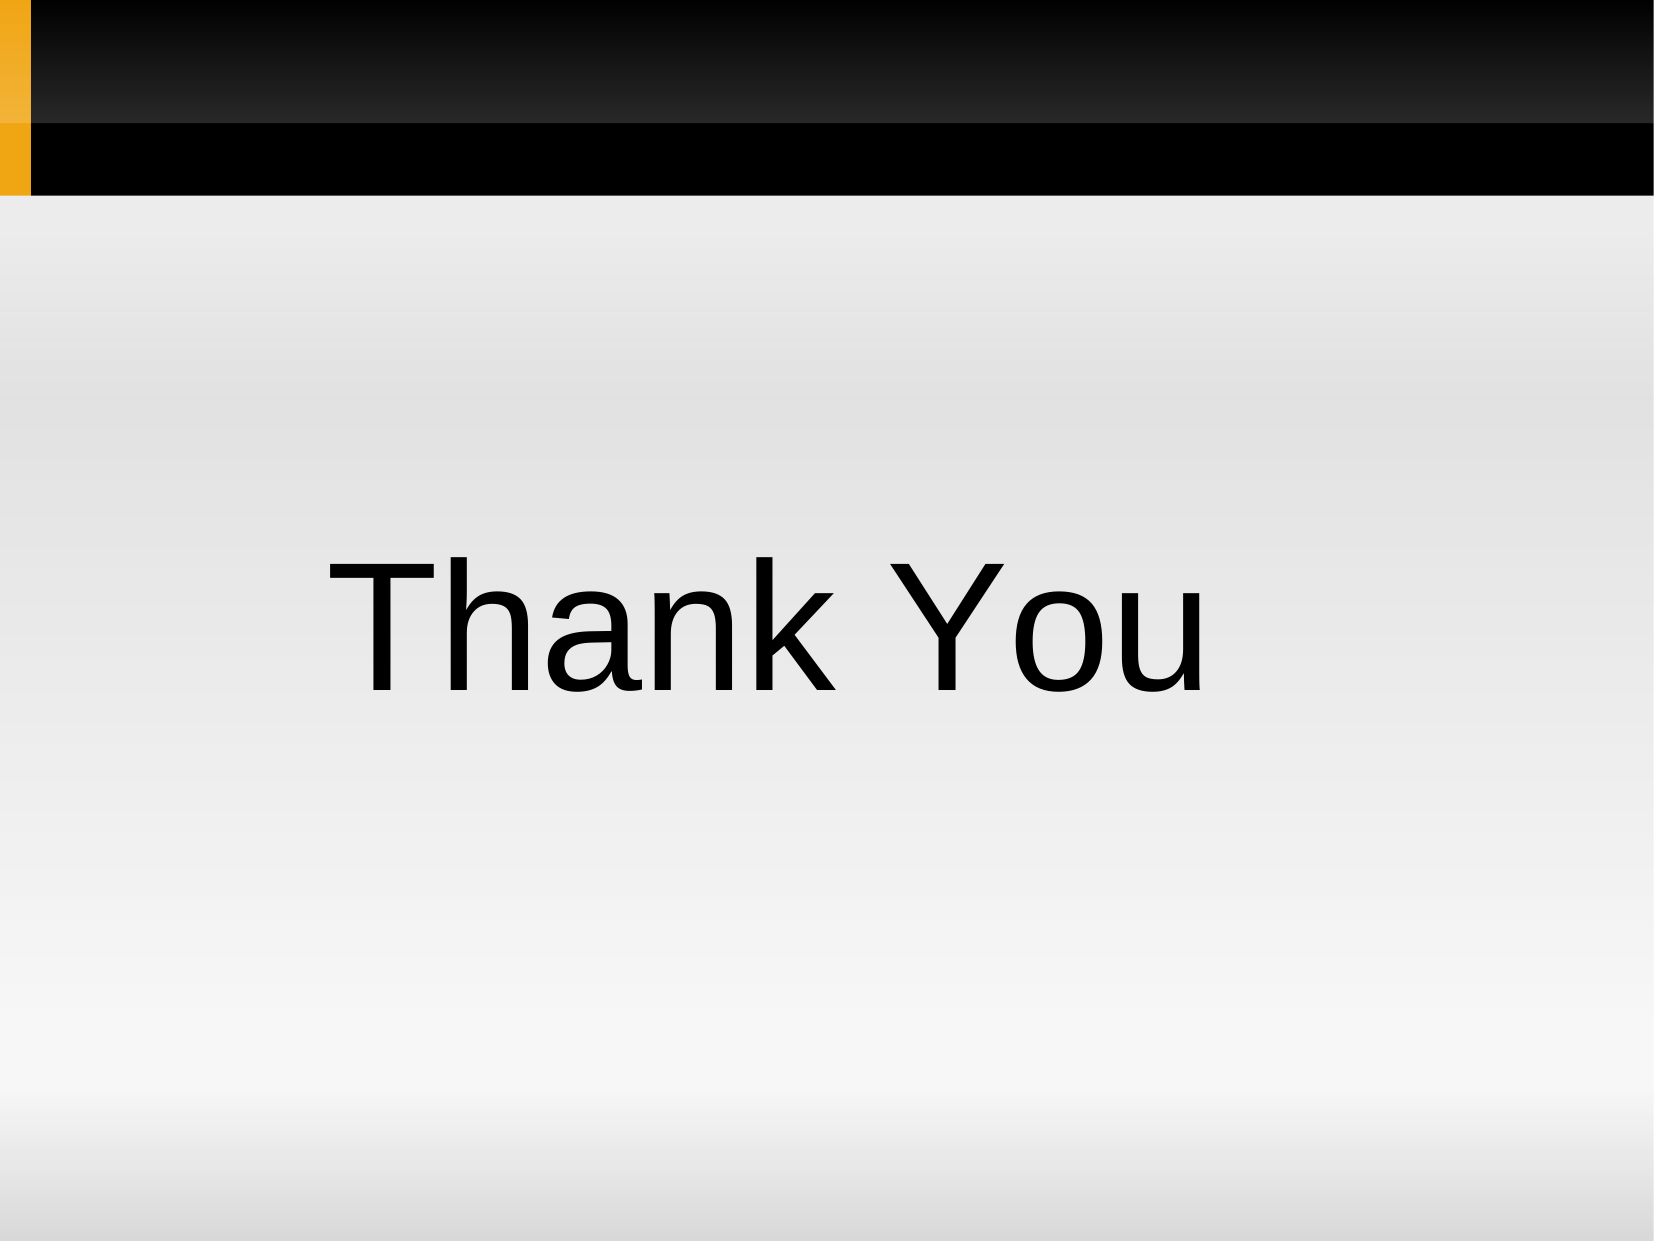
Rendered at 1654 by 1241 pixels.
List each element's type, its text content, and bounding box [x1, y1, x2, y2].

picture [0, 0, 1654, 1241]
list Thank You [82, 290, 1571, 1094]
